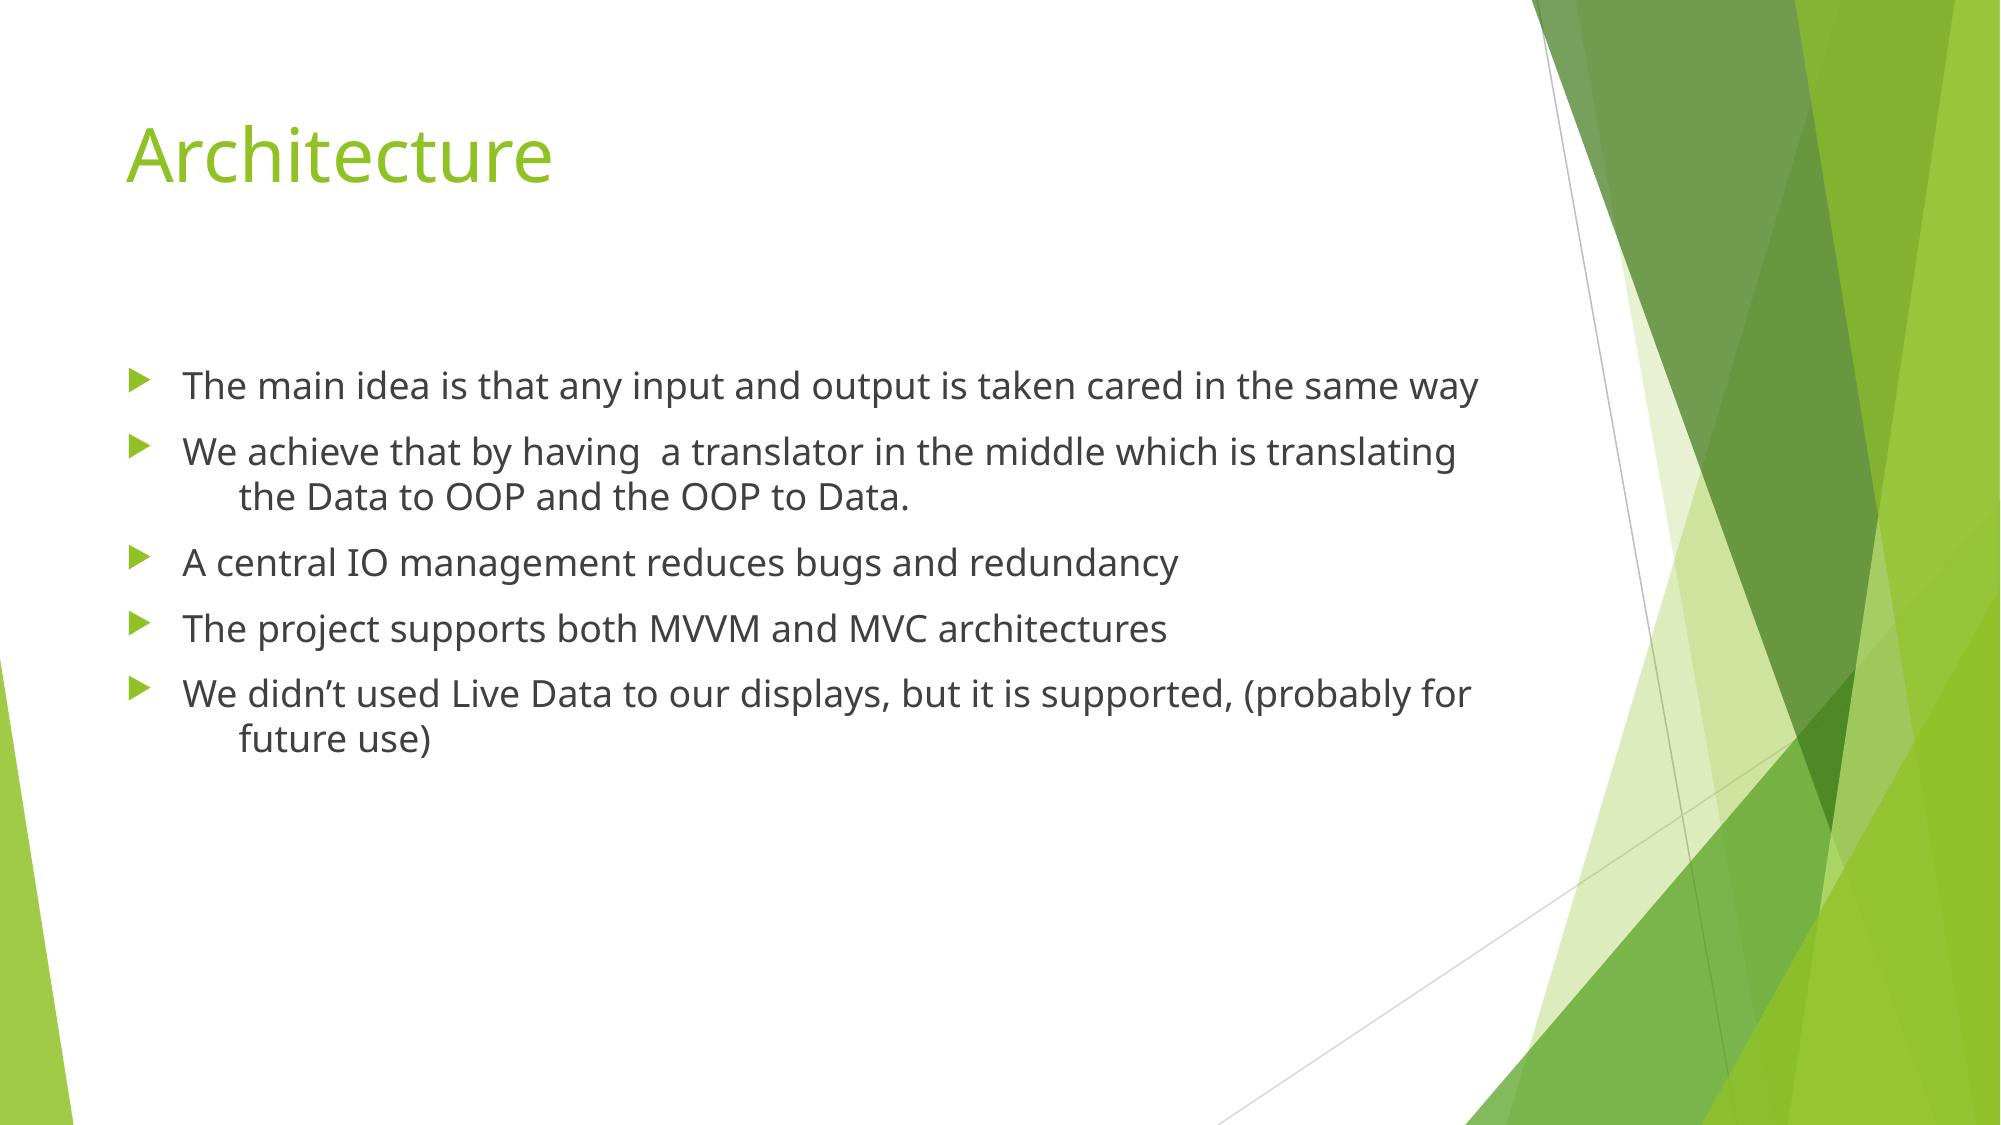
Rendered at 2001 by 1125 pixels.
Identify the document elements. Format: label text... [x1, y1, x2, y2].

list The main idea is that any input and output is taken cared in the same way We achieve that by having a translator in the middle which is translating the Data to OOP and the OOP to Data. A central IO management reduces bugs and redundancy The project supports both MVVM and MVC architectures We didn’t used Live Data to our displays, but it is supported, (probably for future use) [111, 354, 1522, 992]
title Architecture [111, 99, 1522, 317]
